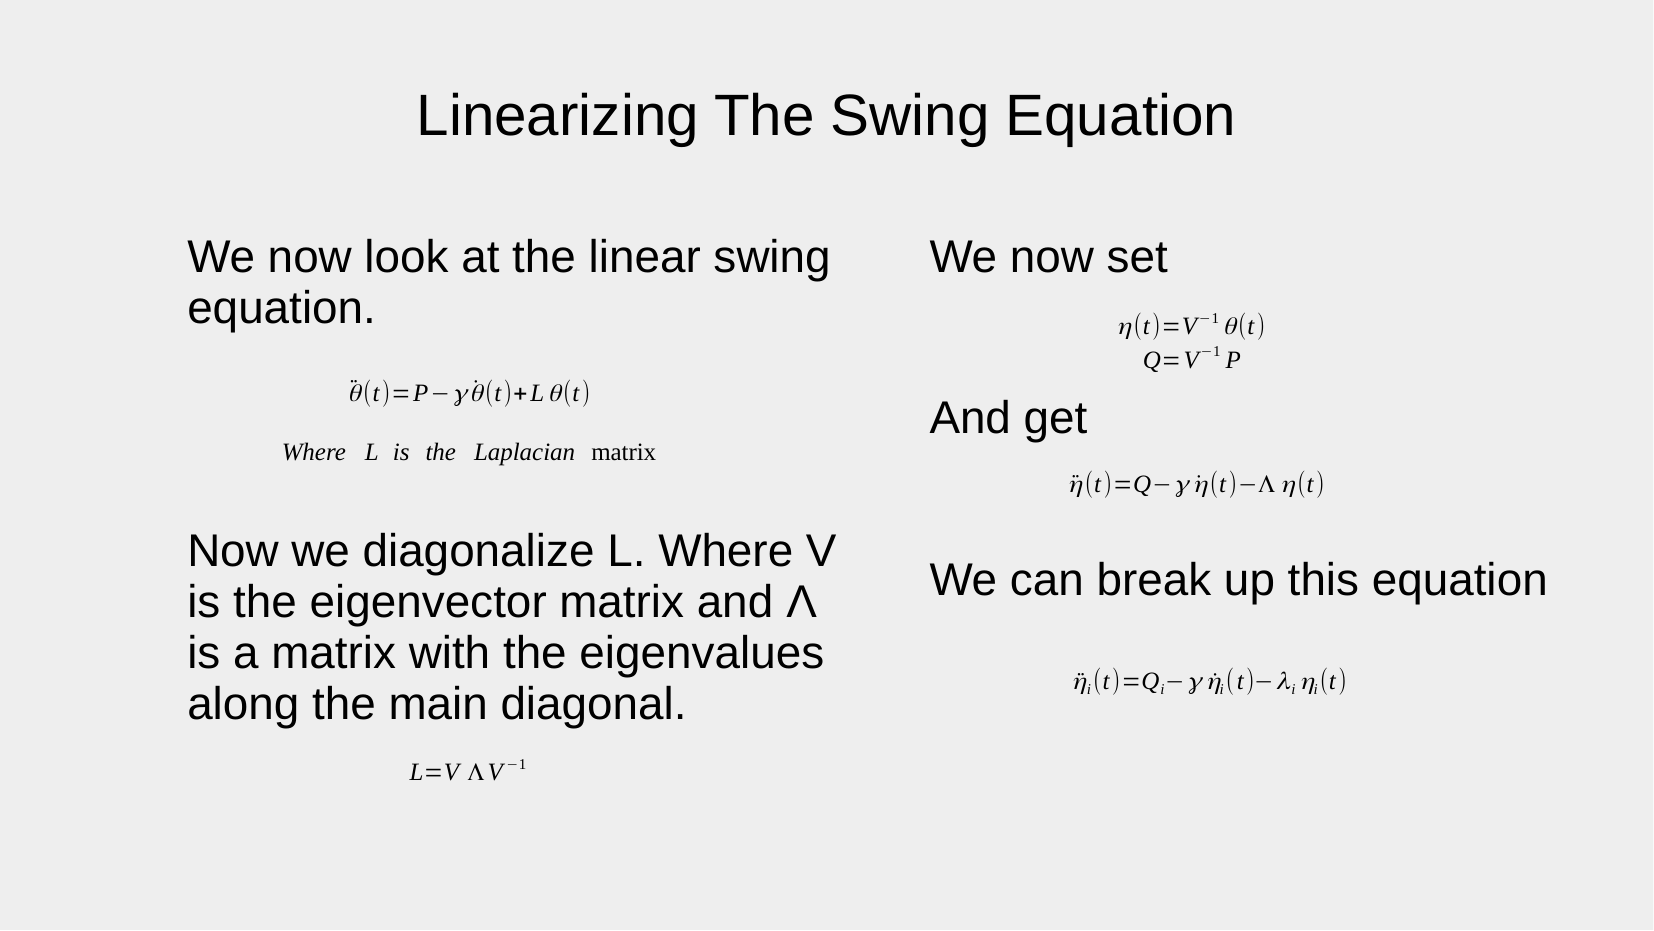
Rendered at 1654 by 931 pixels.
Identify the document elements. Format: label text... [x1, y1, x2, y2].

chart [401, 755, 533, 816]
title Linearizing The Swing Equation [82, 37, 1571, 193]
list We now look at the linear swing equation. Now we diagonalize L. Where V is the eigenvector matrix and Λ is a matrix with the eigenvalues along the main diagonal. [116, 230, 858, 771]
chart [274, 377, 664, 467]
list We now set And get We can break up this equation [858, 230, 1602, 771]
chart [1110, 309, 1272, 376]
chart [1065, 666, 1354, 699]
chart [1061, 468, 1331, 500]
